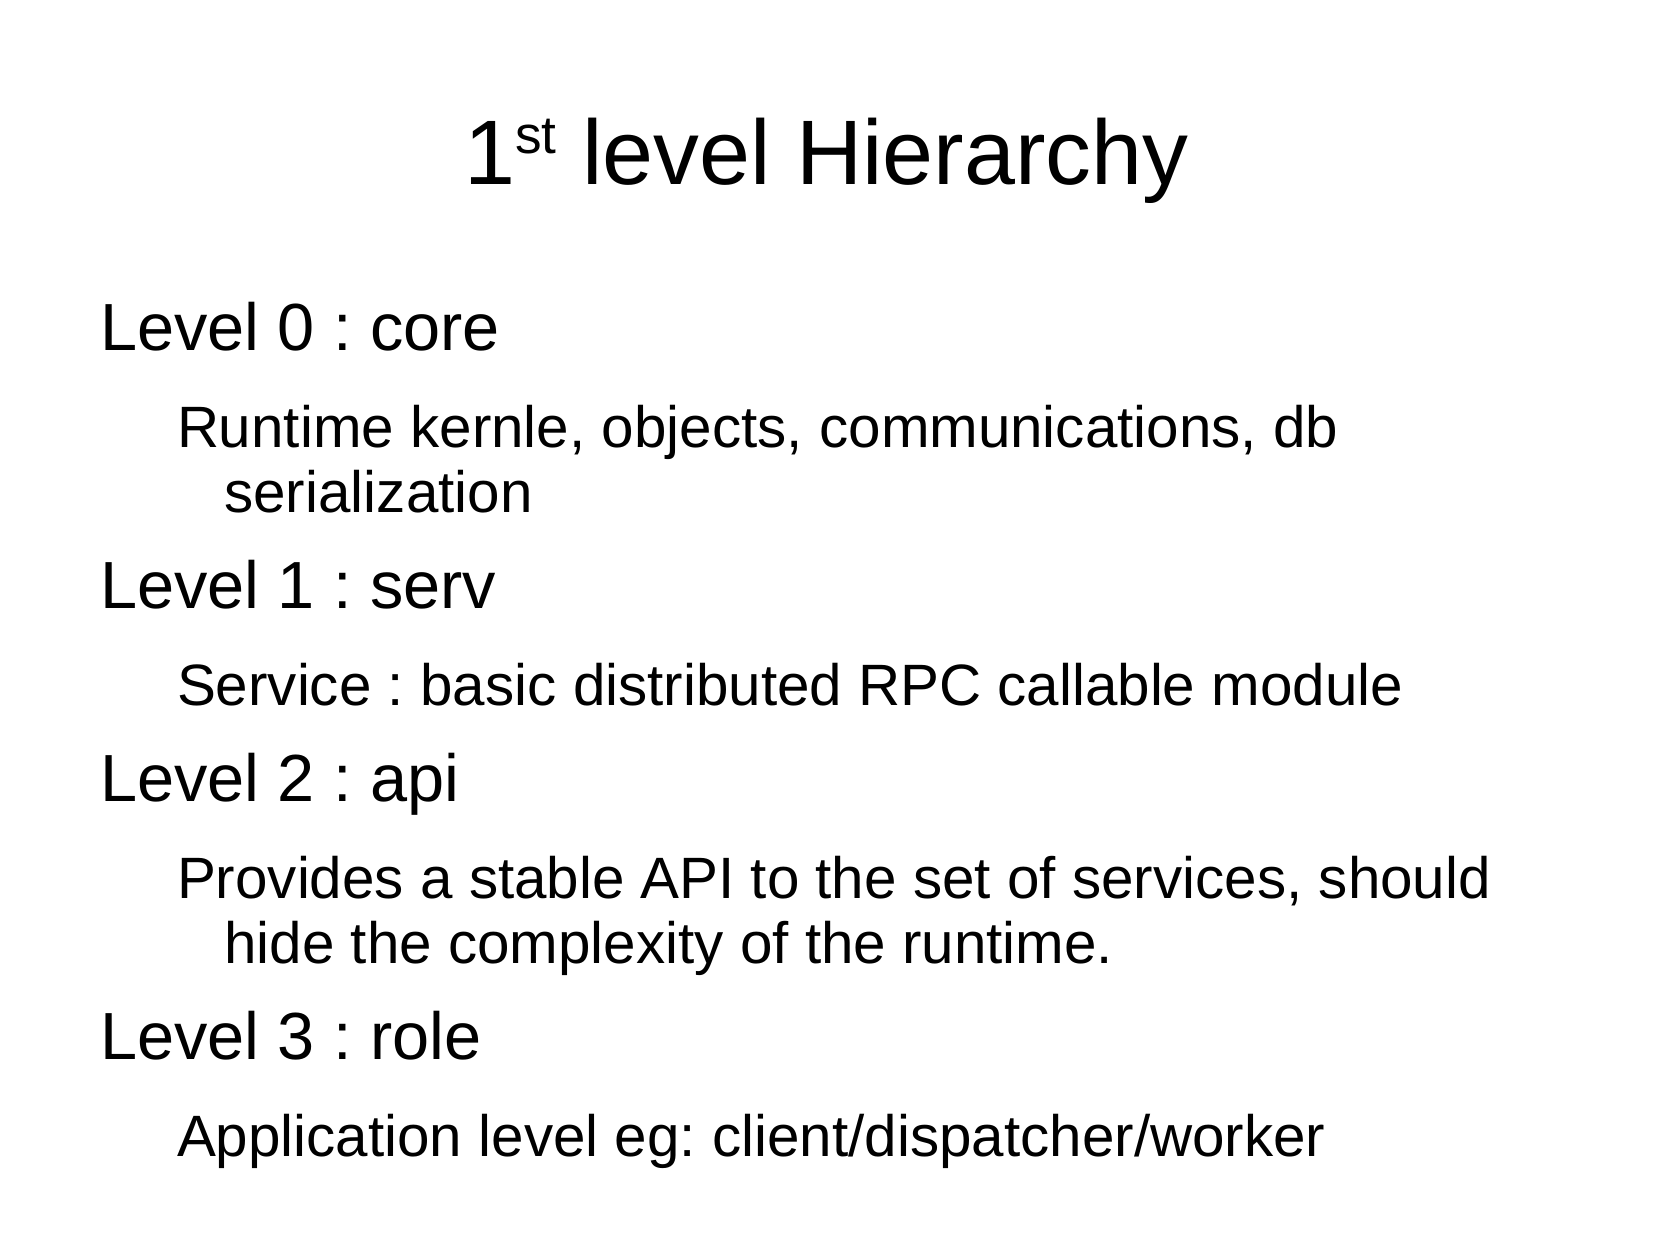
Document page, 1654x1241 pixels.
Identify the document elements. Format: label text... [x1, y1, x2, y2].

title 1st level Hierarchy [82, 49, 1571, 257]
list Level 0 : core Runtime kernle, objects, communications, db serialization Level 1 : serv Service : basic distributed RPC callable module Level 2 : api Provides a stable API to the set of services, should hide the complexity of the runtime. Level 3 : role Application level eg: client/dispatcher/worker [82, 290, 1571, 1169]
